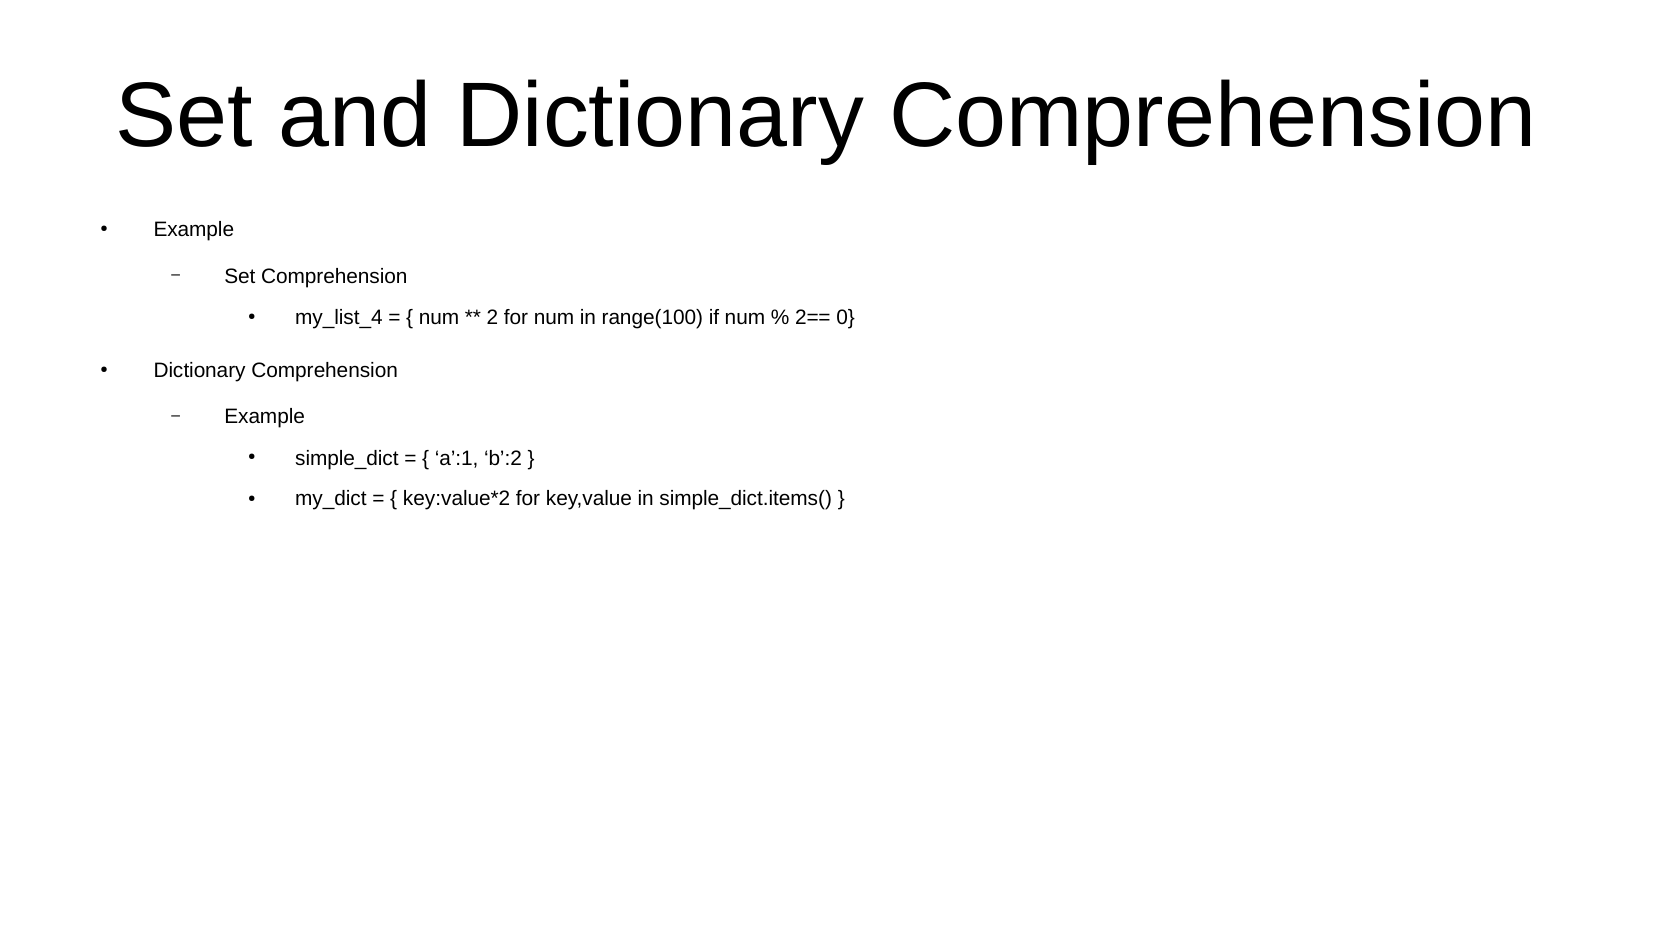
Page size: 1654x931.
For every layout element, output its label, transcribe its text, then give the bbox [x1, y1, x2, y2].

title Set and Dictionary Comprehension [82, 37, 1571, 193]
list Example Set Comprehension my_list_4 = { num ** 2 for num in range(100) if num % 2== 0} Dictionary Comprehension Example simple_dict = { ‘a’:1, ‘b’:2 } my_dict = { key:value*2 for key,value in simple_dict.items() } [82, 217, 1621, 886]
